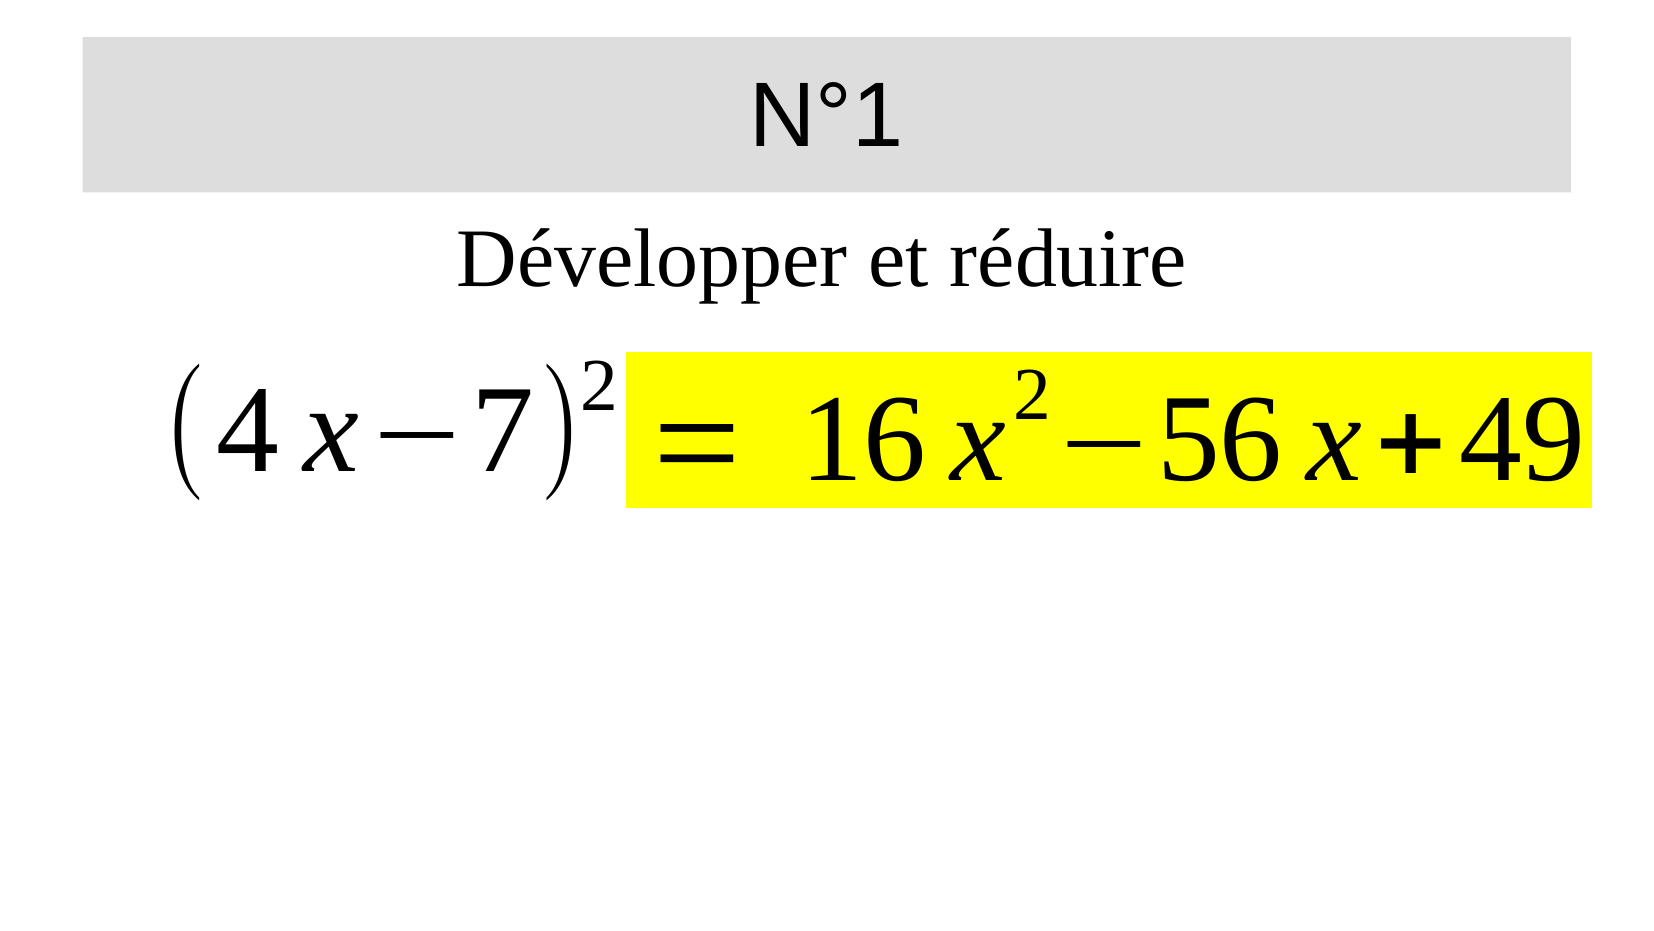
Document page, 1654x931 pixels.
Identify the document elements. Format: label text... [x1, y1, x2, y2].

chart [448, 212, 1196, 305]
chart [158, 343, 1592, 508]
title N°1 [82, 37, 1571, 193]
